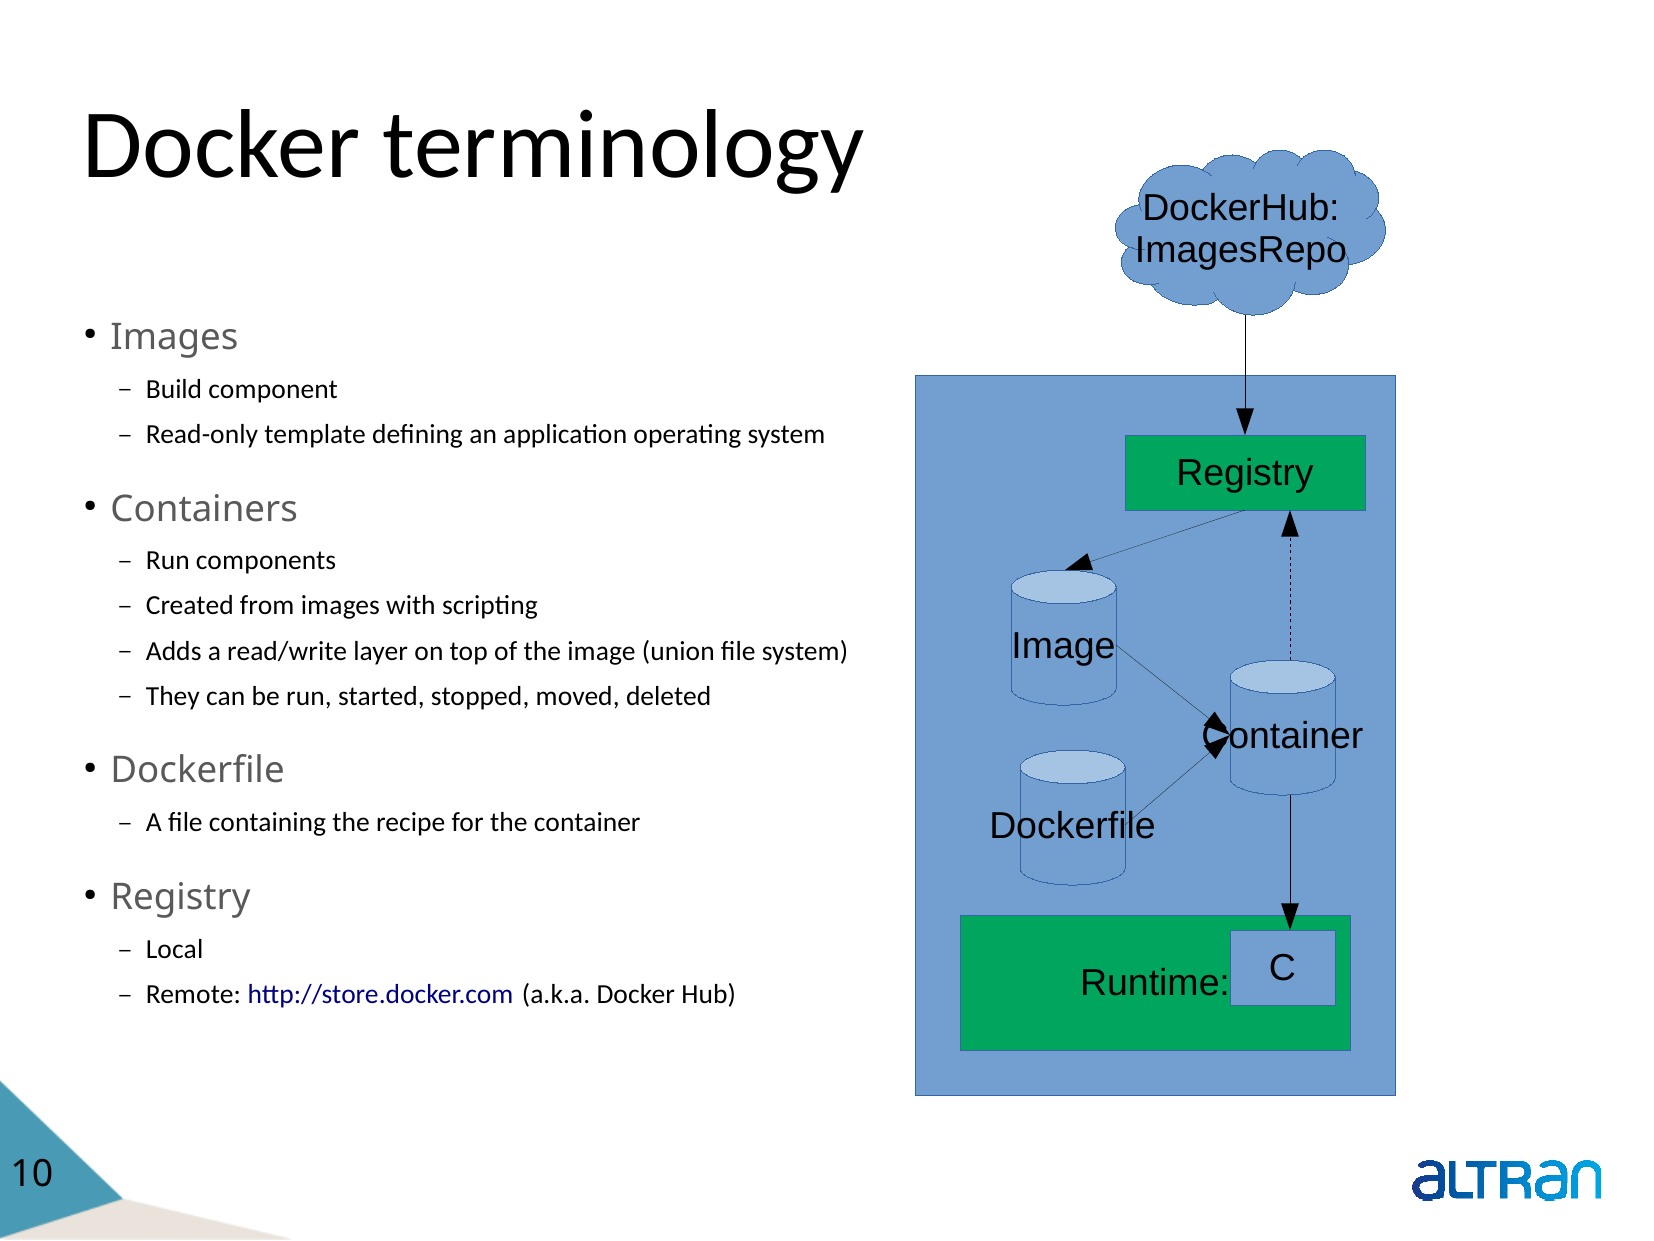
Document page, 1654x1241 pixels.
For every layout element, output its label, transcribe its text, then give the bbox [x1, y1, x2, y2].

picture [1555, 1160, 1602, 1201]
text_box [1206, 728, 1227, 743]
picture [1543, 1182, 1560, 1193]
text_box [915, 375, 1396, 1096]
picture [0, 1072, 316, 1240]
text_box C [1230, 930, 1336, 1006]
text_box Dockerfile [1020, 768, 1126, 886]
text_box [1336, 730, 1346, 736]
text_box Registry [1125, 435, 1366, 511]
picture [1595, 1160, 1602, 1167]
text_box DockerHub: ImagesRepo [1115, 150, 1386, 316]
picture [1412, 1160, 1559, 1201]
text_box Runtime: [960, 915, 1351, 1051]
title Docker terminology [82, 49, 1571, 257]
text_box Image [1011, 588, 1117, 706]
text_box Container [1230, 678, 1336, 796]
list Images Build component Read-only template defining an application operating system Containers Run components Created from images with scripting Adds a read/write layer on top of the image (union file system) They can be run, started, stopped, moved, deleted Dockerfile A file containing the recipe for the container Registry Local Remote: http://store.docker.com (a.k.a. Docker Hub) [75, 300, 1081, 1020]
